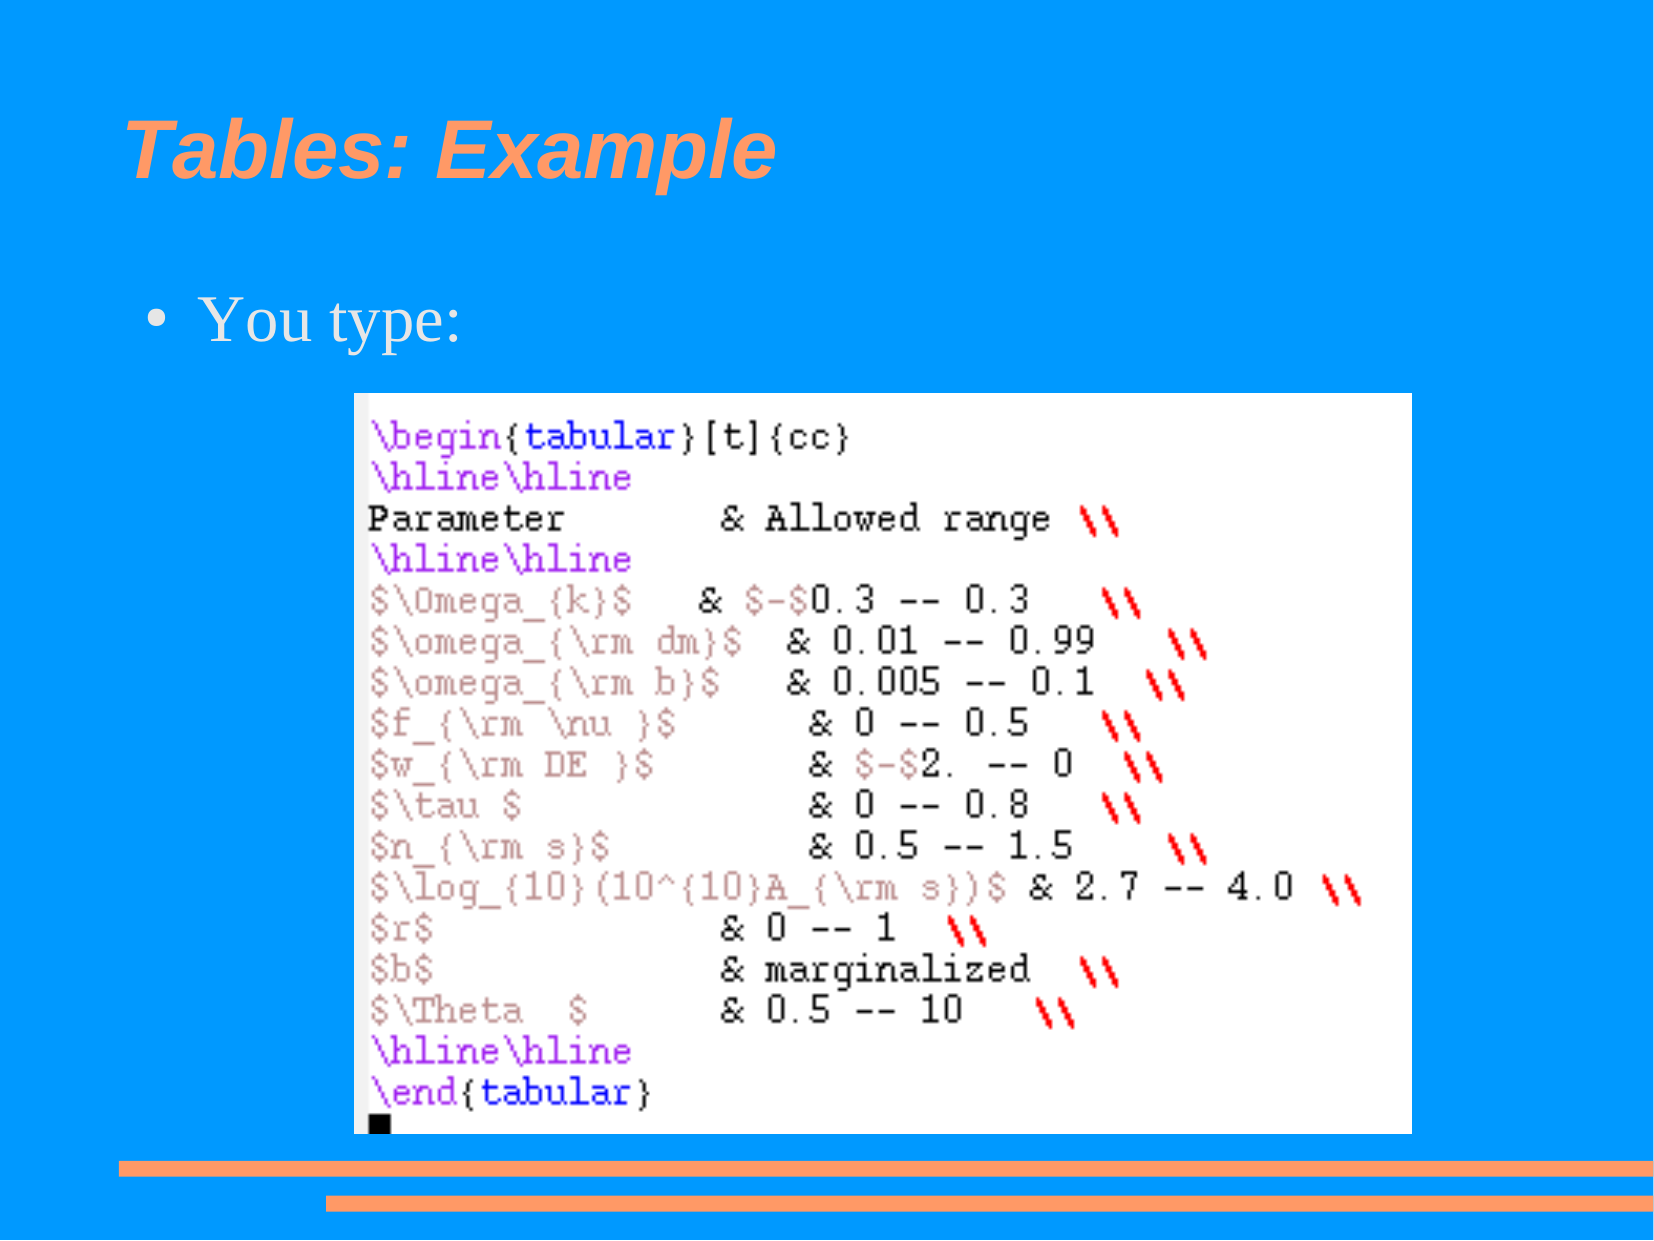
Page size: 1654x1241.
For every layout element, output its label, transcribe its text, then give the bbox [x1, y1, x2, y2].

picture [354, 393, 1412, 1134]
title Tables: Example [121, 46, 1534, 254]
list You type: [126, 282, 1303, 371]
